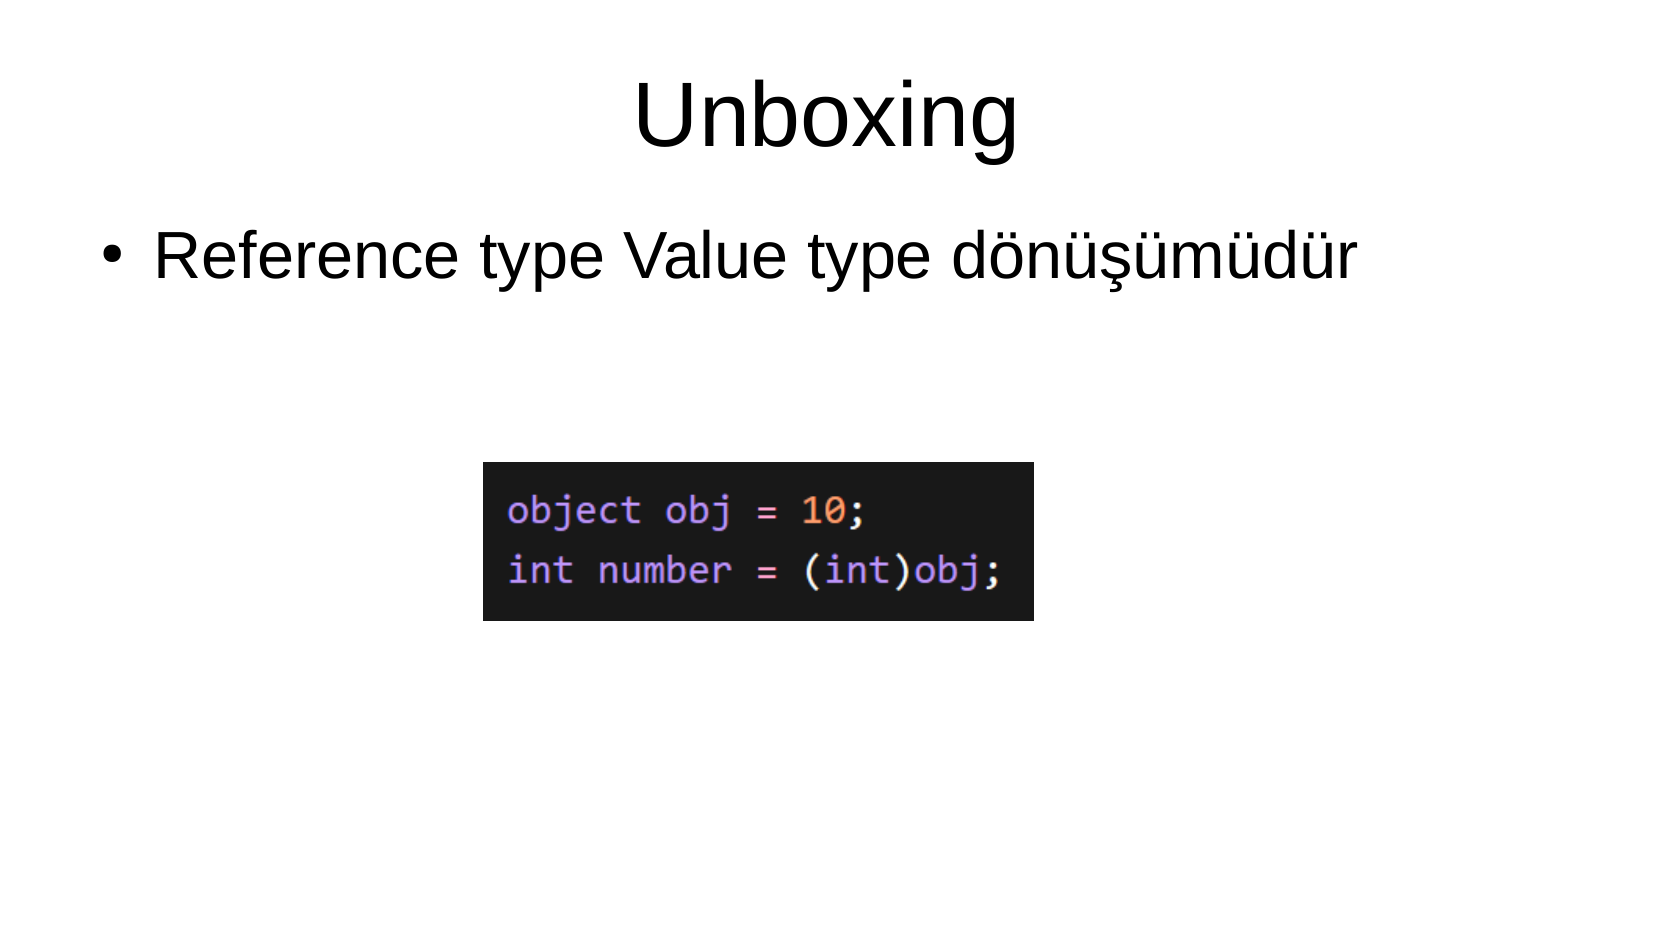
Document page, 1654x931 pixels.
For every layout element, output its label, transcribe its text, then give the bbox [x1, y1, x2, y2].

title Unboxing [82, 37, 1571, 193]
list Reference type Value type dönüşümüdür [82, 217, 1571, 758]
picture [483, 462, 1034, 621]
